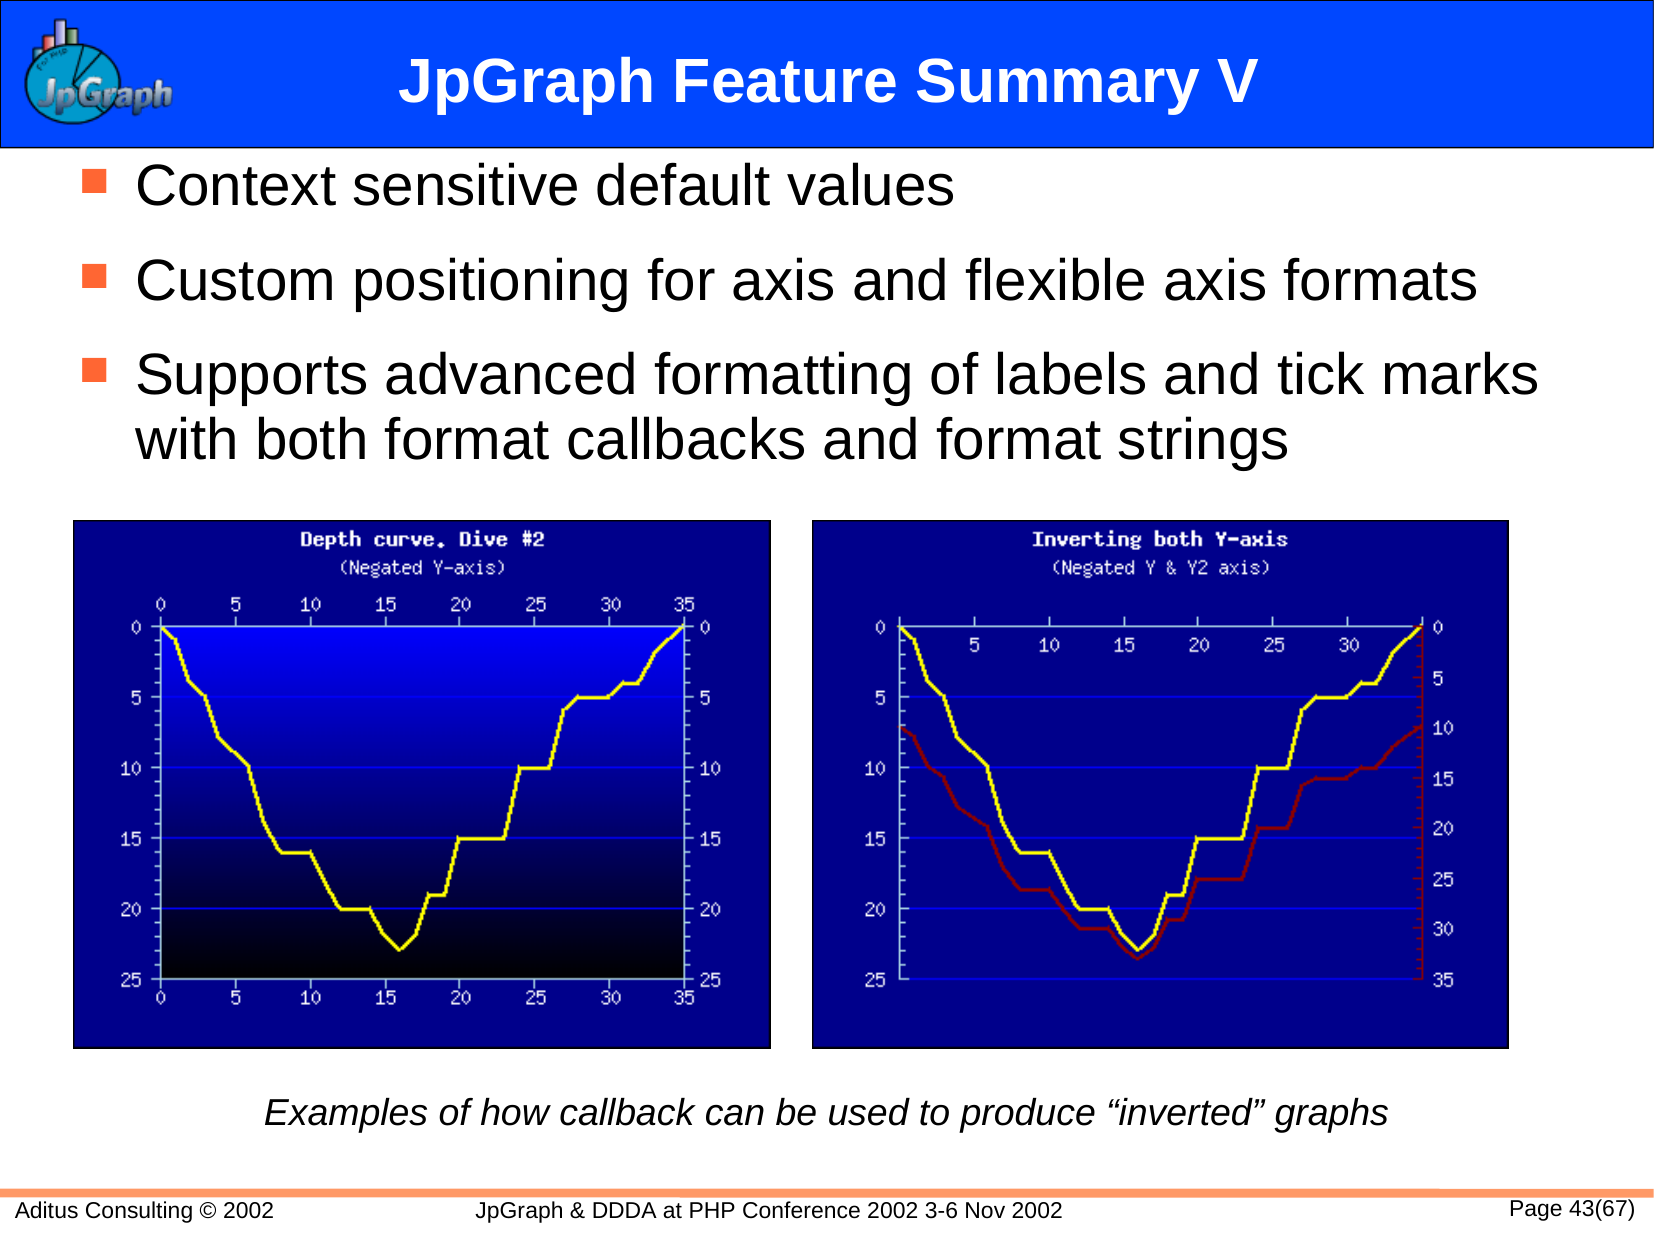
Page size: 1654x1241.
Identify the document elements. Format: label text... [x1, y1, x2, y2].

text_box Examples of how callback can be used to produce “inverted” graphs [73, 1092, 1580, 1135]
picture [812, 520, 1509, 1049]
title JpGraph Feature Summary V [123, 0, 1536, 153]
picture [20, 17, 123, 128]
picture [73, 520, 771, 1049]
list Context sensitive default values Custom positioning for axis and flexible axis formats Supports advanced formatting of labels and tick marks with both format callbacks and format strings [64, 153, 1580, 475]
